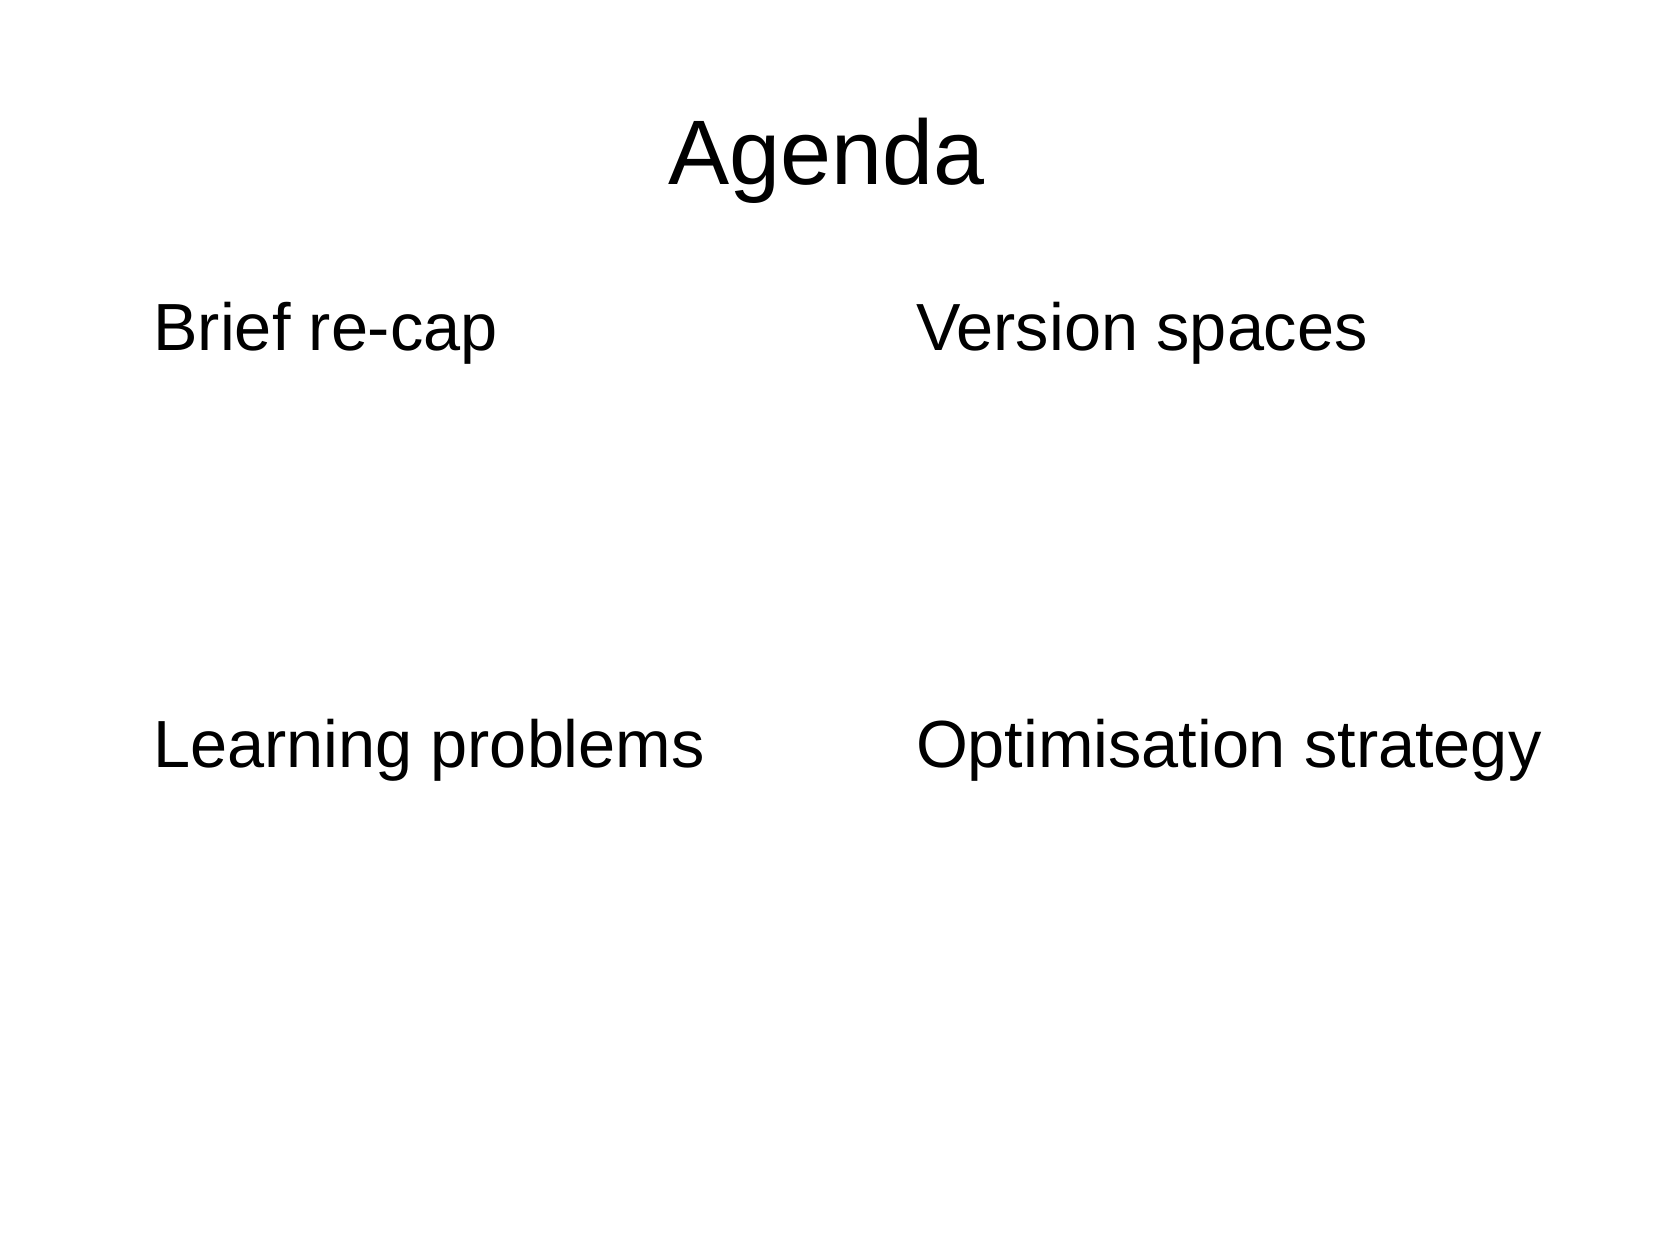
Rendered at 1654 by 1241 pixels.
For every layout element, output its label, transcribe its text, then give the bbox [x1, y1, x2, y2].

list Brief re-cap Learning problems [82, 290, 809, 1109]
list Version spaces Optimisation strategy [845, 290, 1572, 1109]
title Agenda [82, 56, 1571, 250]
